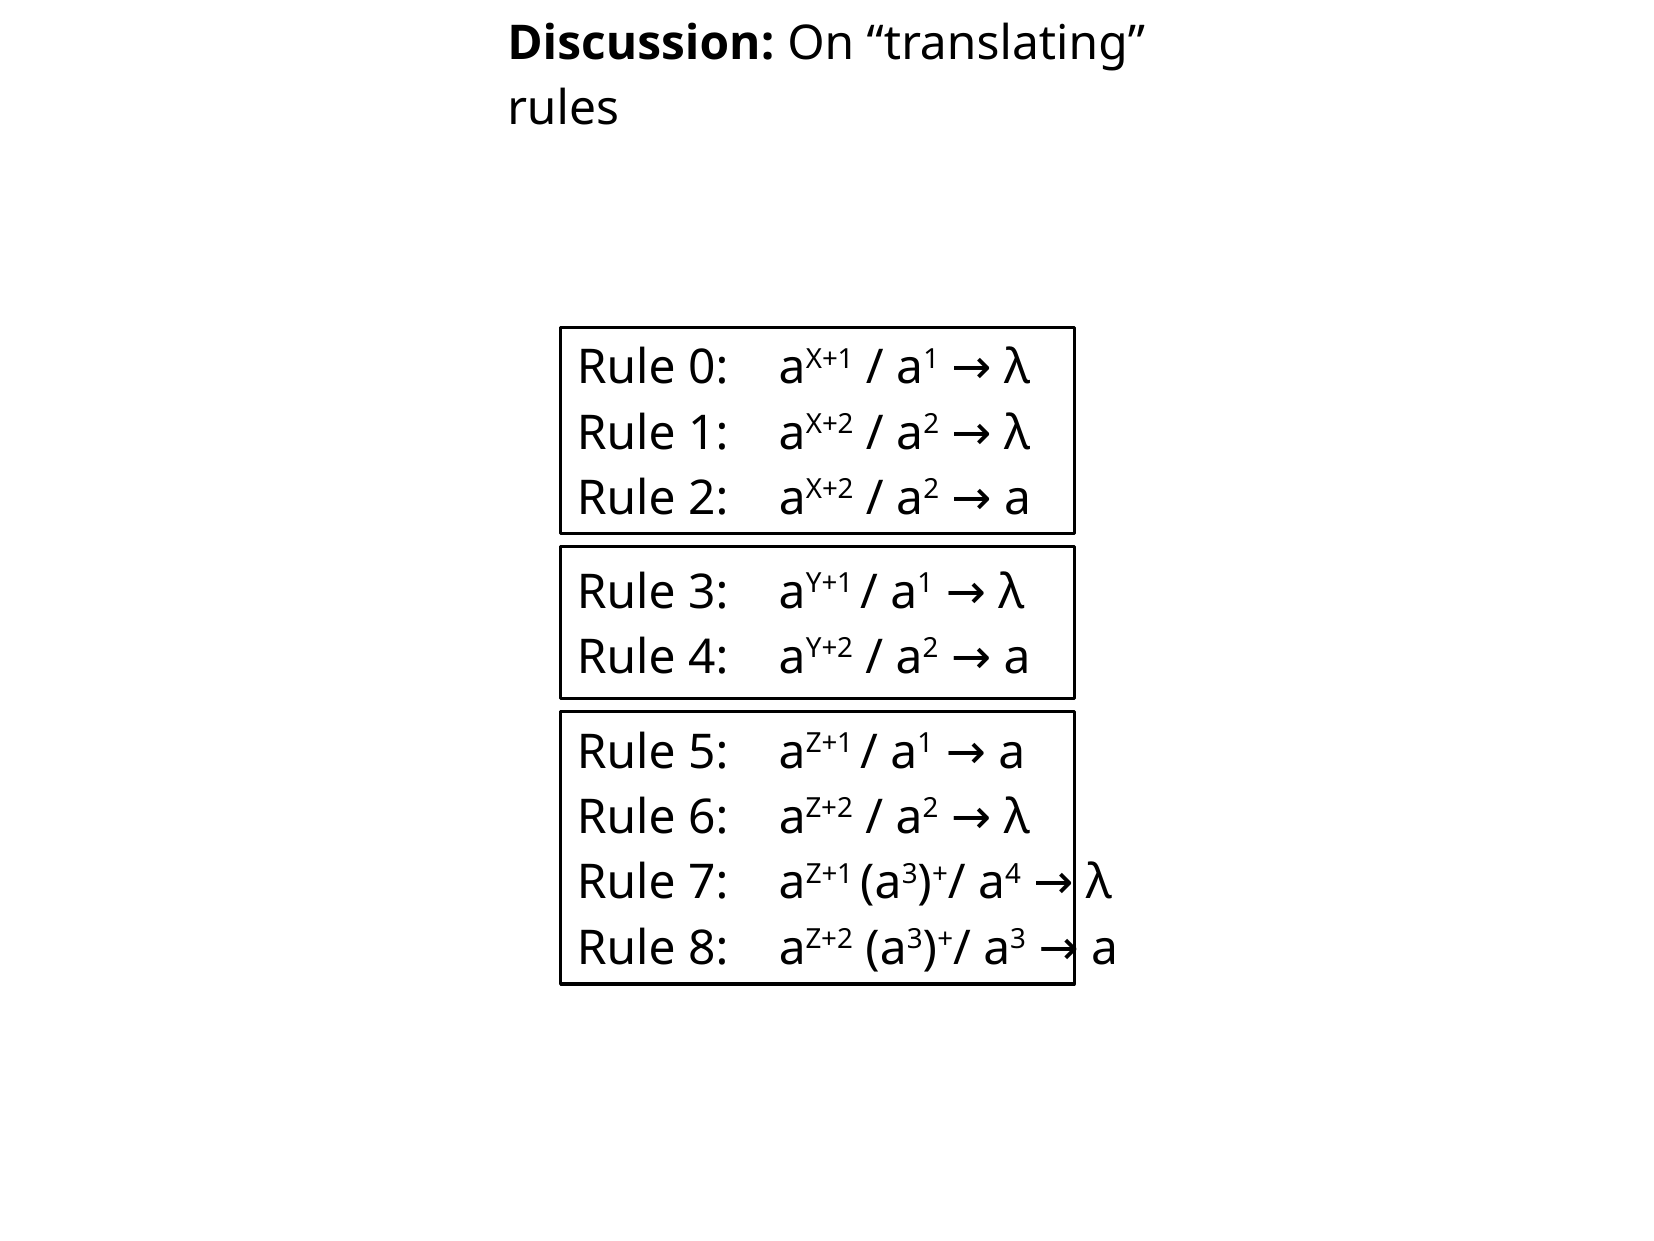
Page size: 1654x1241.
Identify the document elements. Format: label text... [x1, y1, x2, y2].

text_box Discussion: On “translating” rules [492, 0, 1171, 142]
text_box Rule 3: aY+1 / a1 → λ Rule 4: aY+2 / a2 → a [560, 546, 1075, 699]
text_box Rule 0: aX+1 / a1 → λ Rule 1: aX+2 / a2 → λ Rule 2: aX+2 / a2 → a [560, 327, 1075, 534]
text_box Rule 5: aZ+1 / a1 → a Rule 6: aZ+2 / a2 → λ Rule 7: aZ+1 (a3)+/ a4 → λ Rule 8: aZ+2 (a3)+/ a3 → a [560, 711, 1075, 984]
